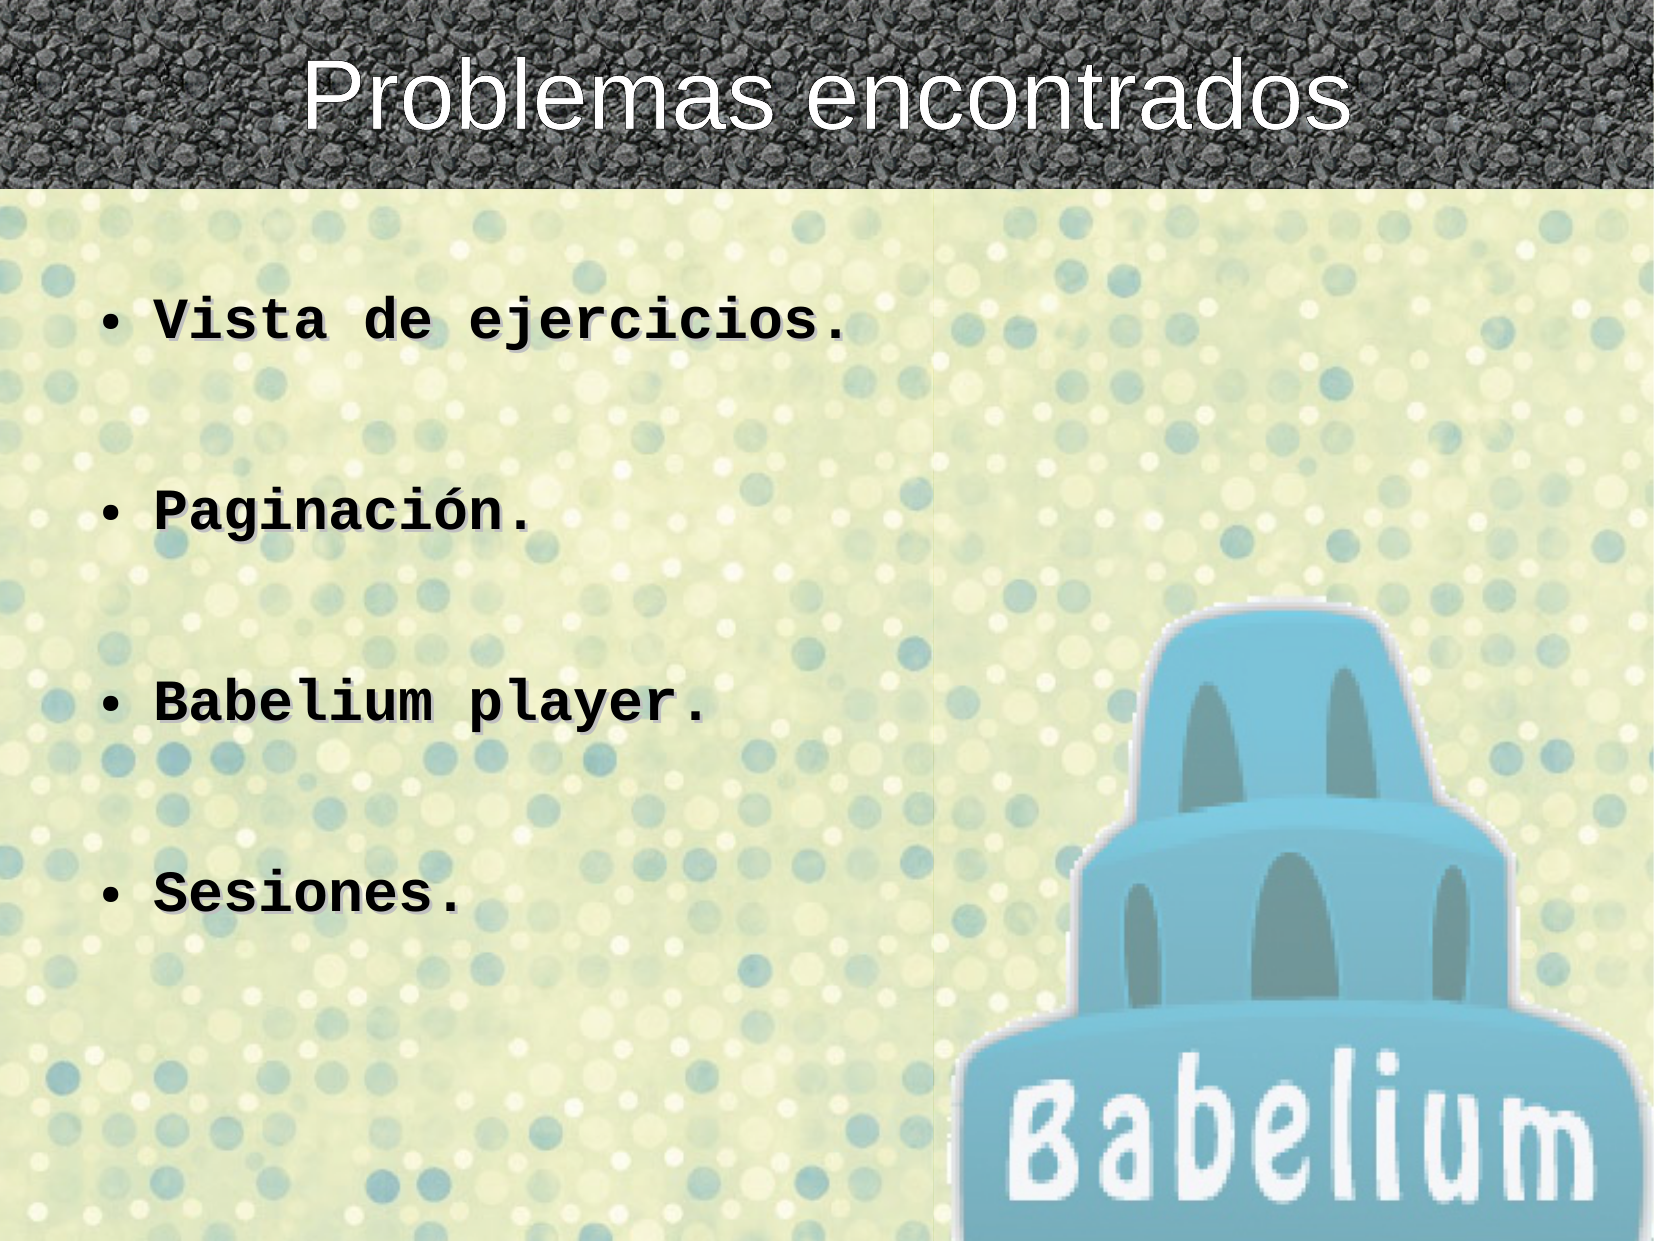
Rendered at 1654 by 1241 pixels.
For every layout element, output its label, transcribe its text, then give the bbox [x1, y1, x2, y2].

list Vista de ejercicios. Paginación. Babelium player. Sesiones. [82, 290, 1571, 1010]
title Problemas encontrados [0, 0, 1654, 189]
picture [0, 189, 1654, 1241]
